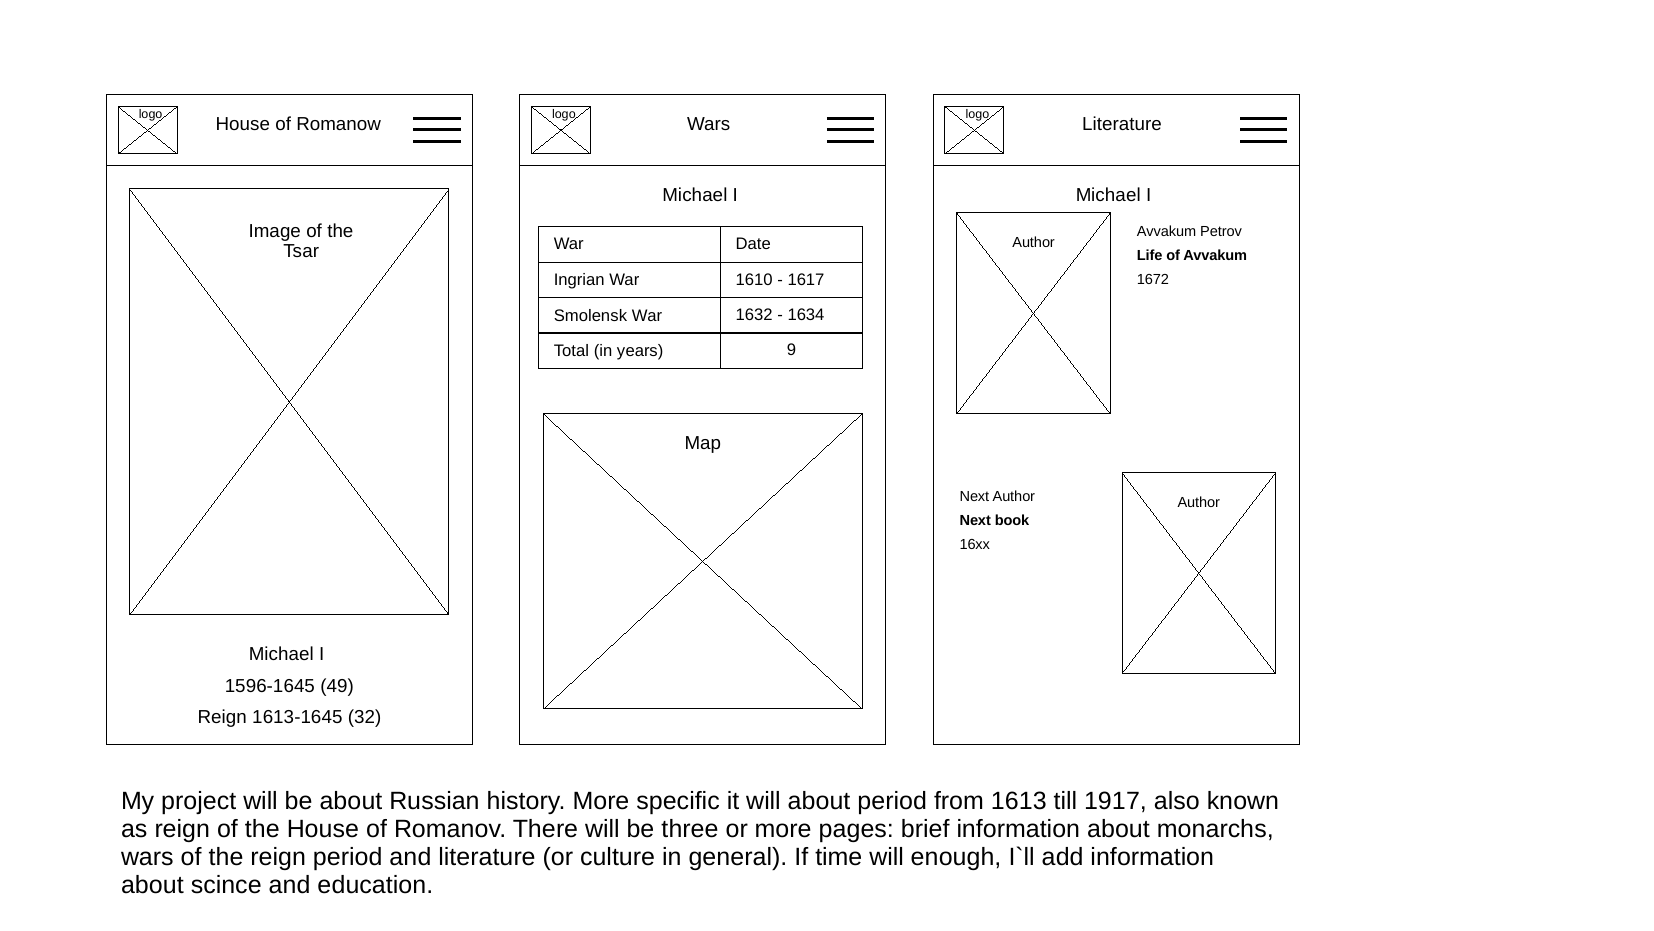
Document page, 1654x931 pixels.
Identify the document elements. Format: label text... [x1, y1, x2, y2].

table_cell 1610 - 1617 [721, 263, 862, 297]
table_cell 9 [721, 334, 862, 368]
text_box logo [950, 100, 1016, 144]
table_header Date [721, 227, 862, 262]
table_cell Total (in years) [539, 334, 720, 368]
text_box logo [124, 100, 189, 144]
text_box Next Author Next book 16xx [944, 472, 1111, 561]
table_cell Smolensk War [539, 298, 720, 332]
text_box Michael I [957, 213, 1110, 225]
table_header War [539, 227, 720, 262]
text_box Image of the Tsar [230, 212, 373, 270]
text_box Avvakum Petrov Life of Avvakum 1672 [1122, 207, 1288, 296]
table_cell 1632 - 1634 [721, 298, 862, 332]
text_box Wars [603, 106, 815, 143]
text_box Michael I [956, 177, 1276, 225]
text_box Author [992, 224, 1075, 260]
text_box Literature [1016, 106, 1229, 143]
text_box My project will be about Russian history. More specific it will about period from 1613 till 1917, also known as reign of the House of Romanov. There will be three or more pages: brief information about monarchs, wars of the reign period and literature (or culture in general). If time will enough, I`ll add information about scince and education. [106, 779, 1300, 907]
text_box Map [649, 425, 756, 462]
text_box Michael I [543, 177, 863, 225]
table_cell Ingrian War [539, 263, 720, 297]
text_box House of Romanow [200, 106, 414, 143]
text_box Author [1157, 484, 1241, 520]
text_box logo [537, 100, 603, 144]
text_box Michael I 1596-1645 (49) Reign 1613-1645 (32) [129, 625, 449, 736]
